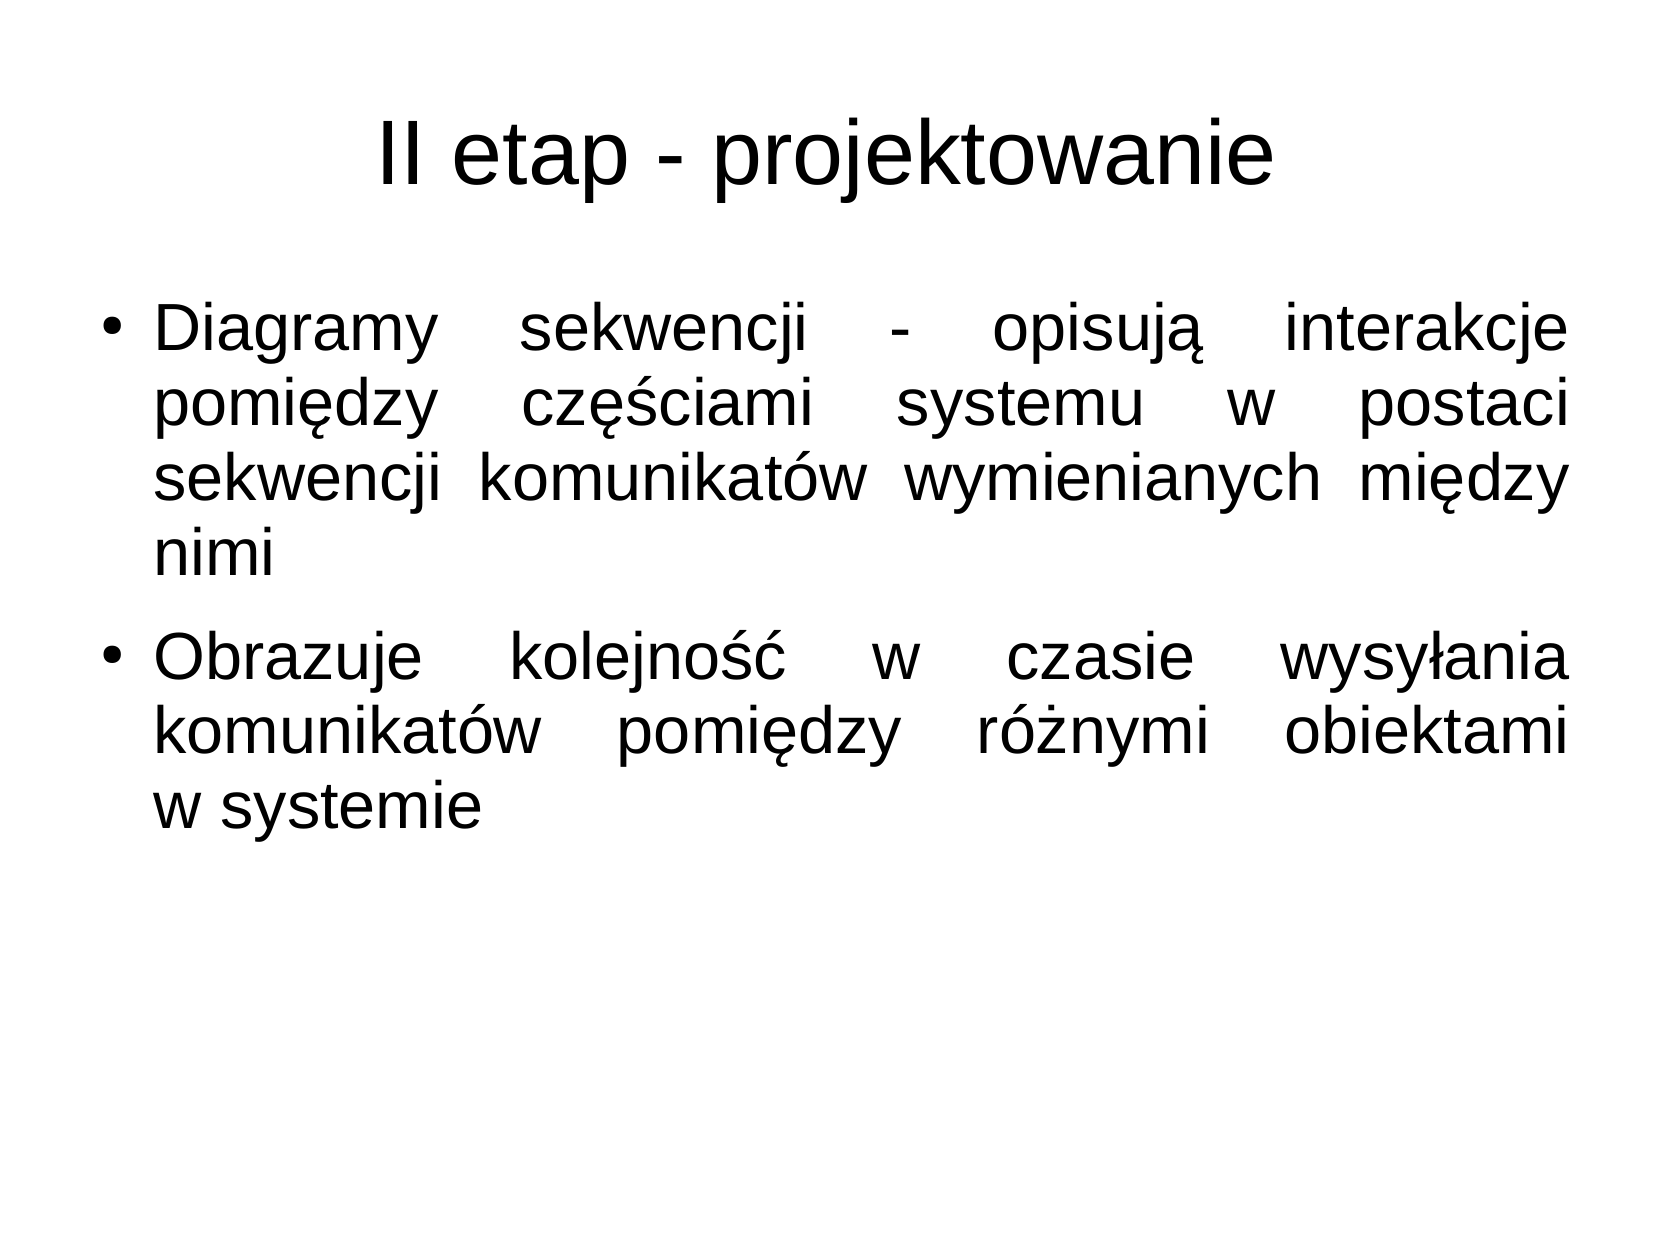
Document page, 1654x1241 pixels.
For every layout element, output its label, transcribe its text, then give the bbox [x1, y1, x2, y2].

list Diagramy sekwencji - opisują interakcje pomiędzy częściami systemu w postaci sekwencji komunikatów wymienianych między nimi Obrazuje kolejność w czasie wysyłania komunikatów pomiędzy różnymi obiektami w systemie [82, 290, 1571, 995]
title II etap - projektowanie [82, 49, 1571, 257]
